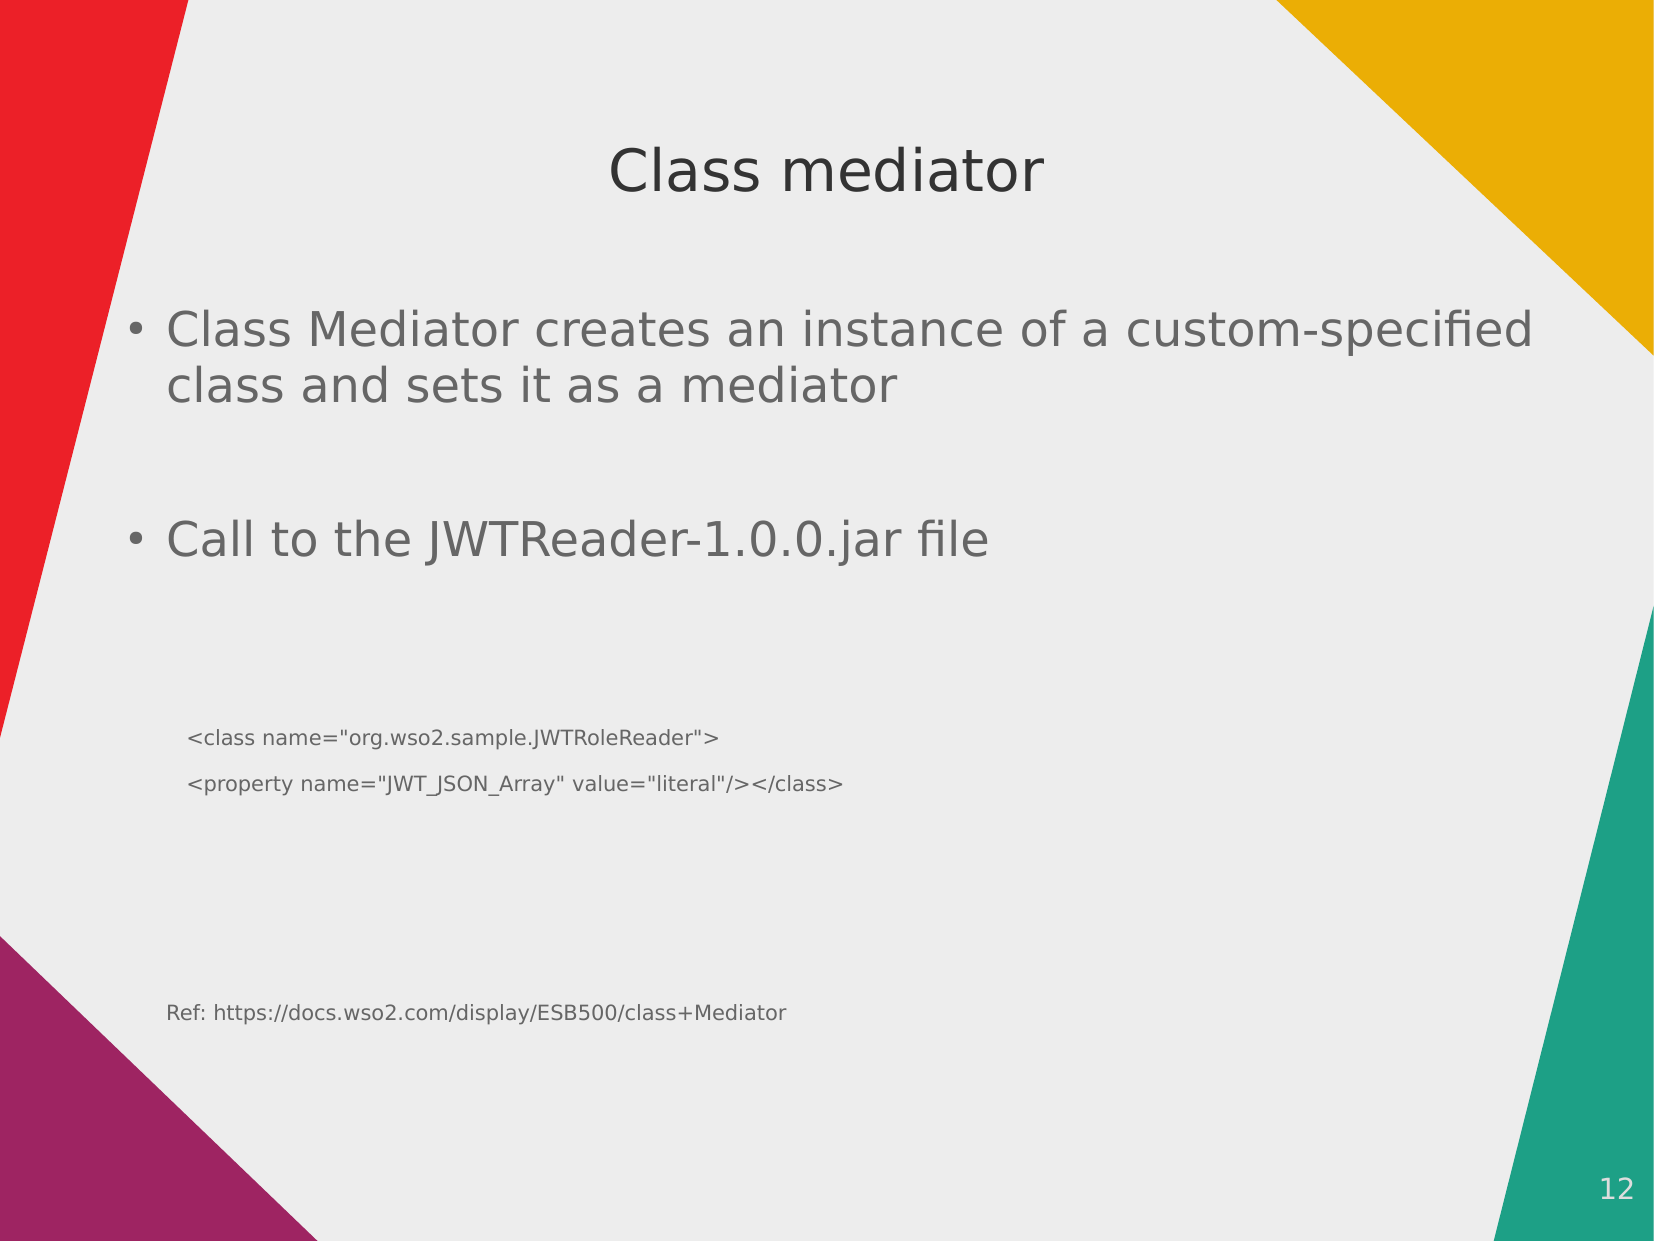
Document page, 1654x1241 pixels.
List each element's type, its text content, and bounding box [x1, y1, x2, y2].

list Class Mediator creates an instance of a custom-specified class and sets it as a mediator Call to the JWTReader-1.0.0.jar file <class name="org.wso2.sample.JWTRoleReader"> <property name="JWT_JSON_Array" value="literal"/></class> Ref: https://docs.wso2.com/display/ESB500/class+Mediator [114, 302, 1539, 1033]
title Class mediator [114, 73, 1539, 271]
